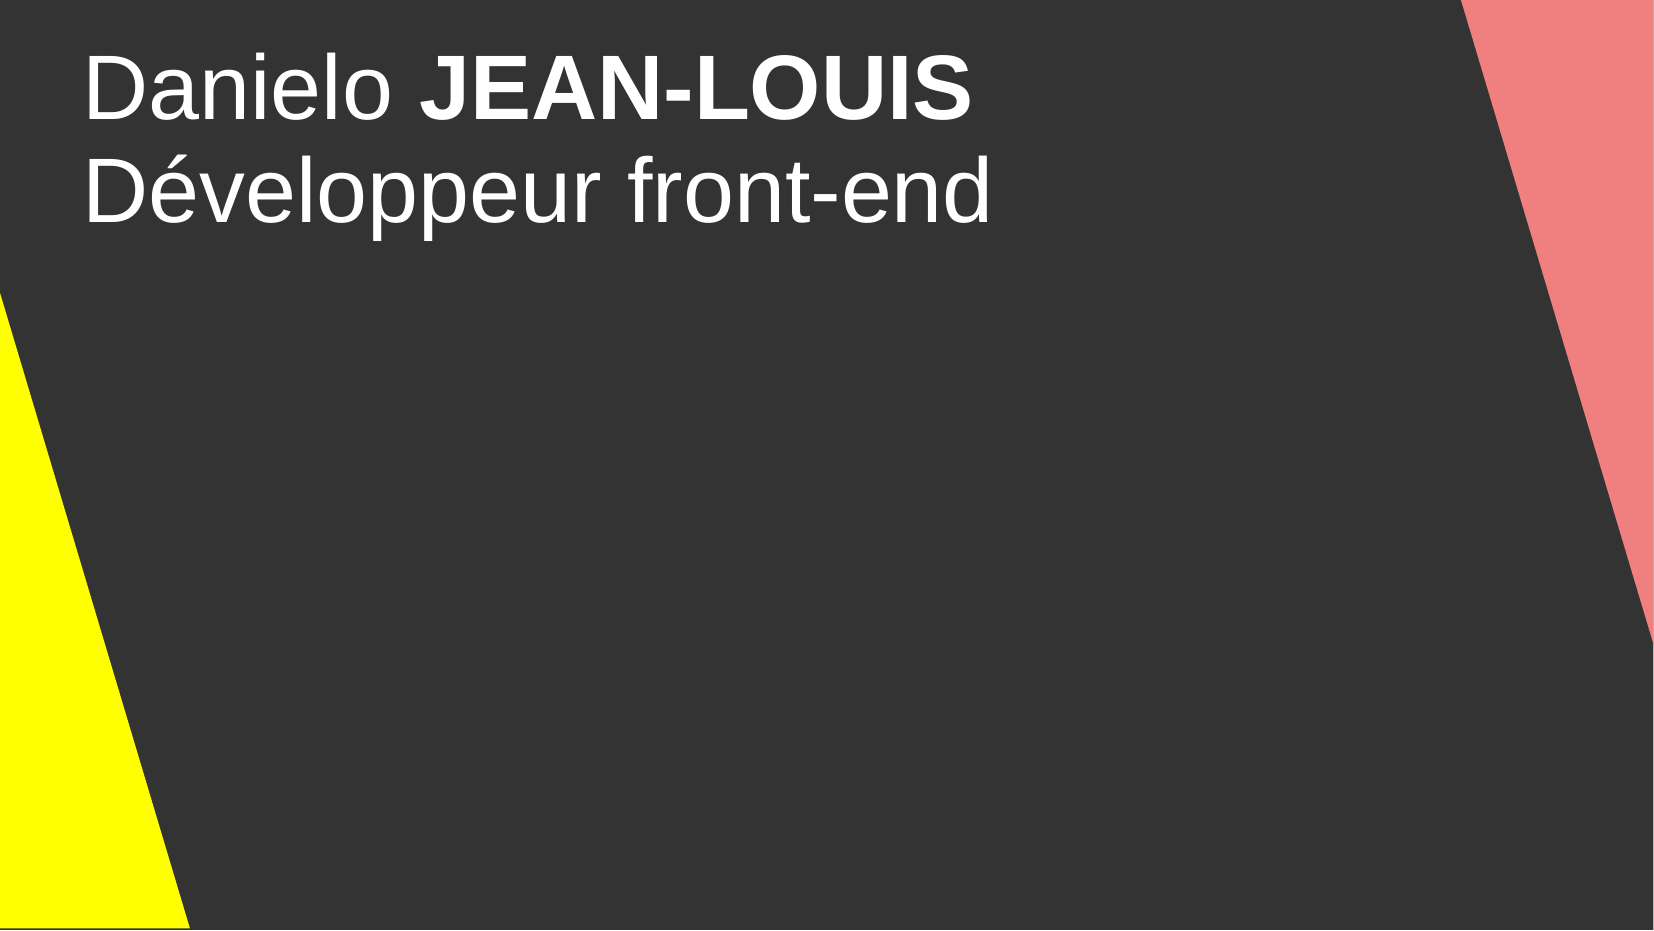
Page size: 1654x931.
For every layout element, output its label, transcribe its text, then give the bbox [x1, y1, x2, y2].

text_box [0, 292, 190, 929]
subtitle Danielo JEAN-LOUIS Développeur front-end [82, 36, 1571, 758]
text_box [1460, 0, 1654, 647]
